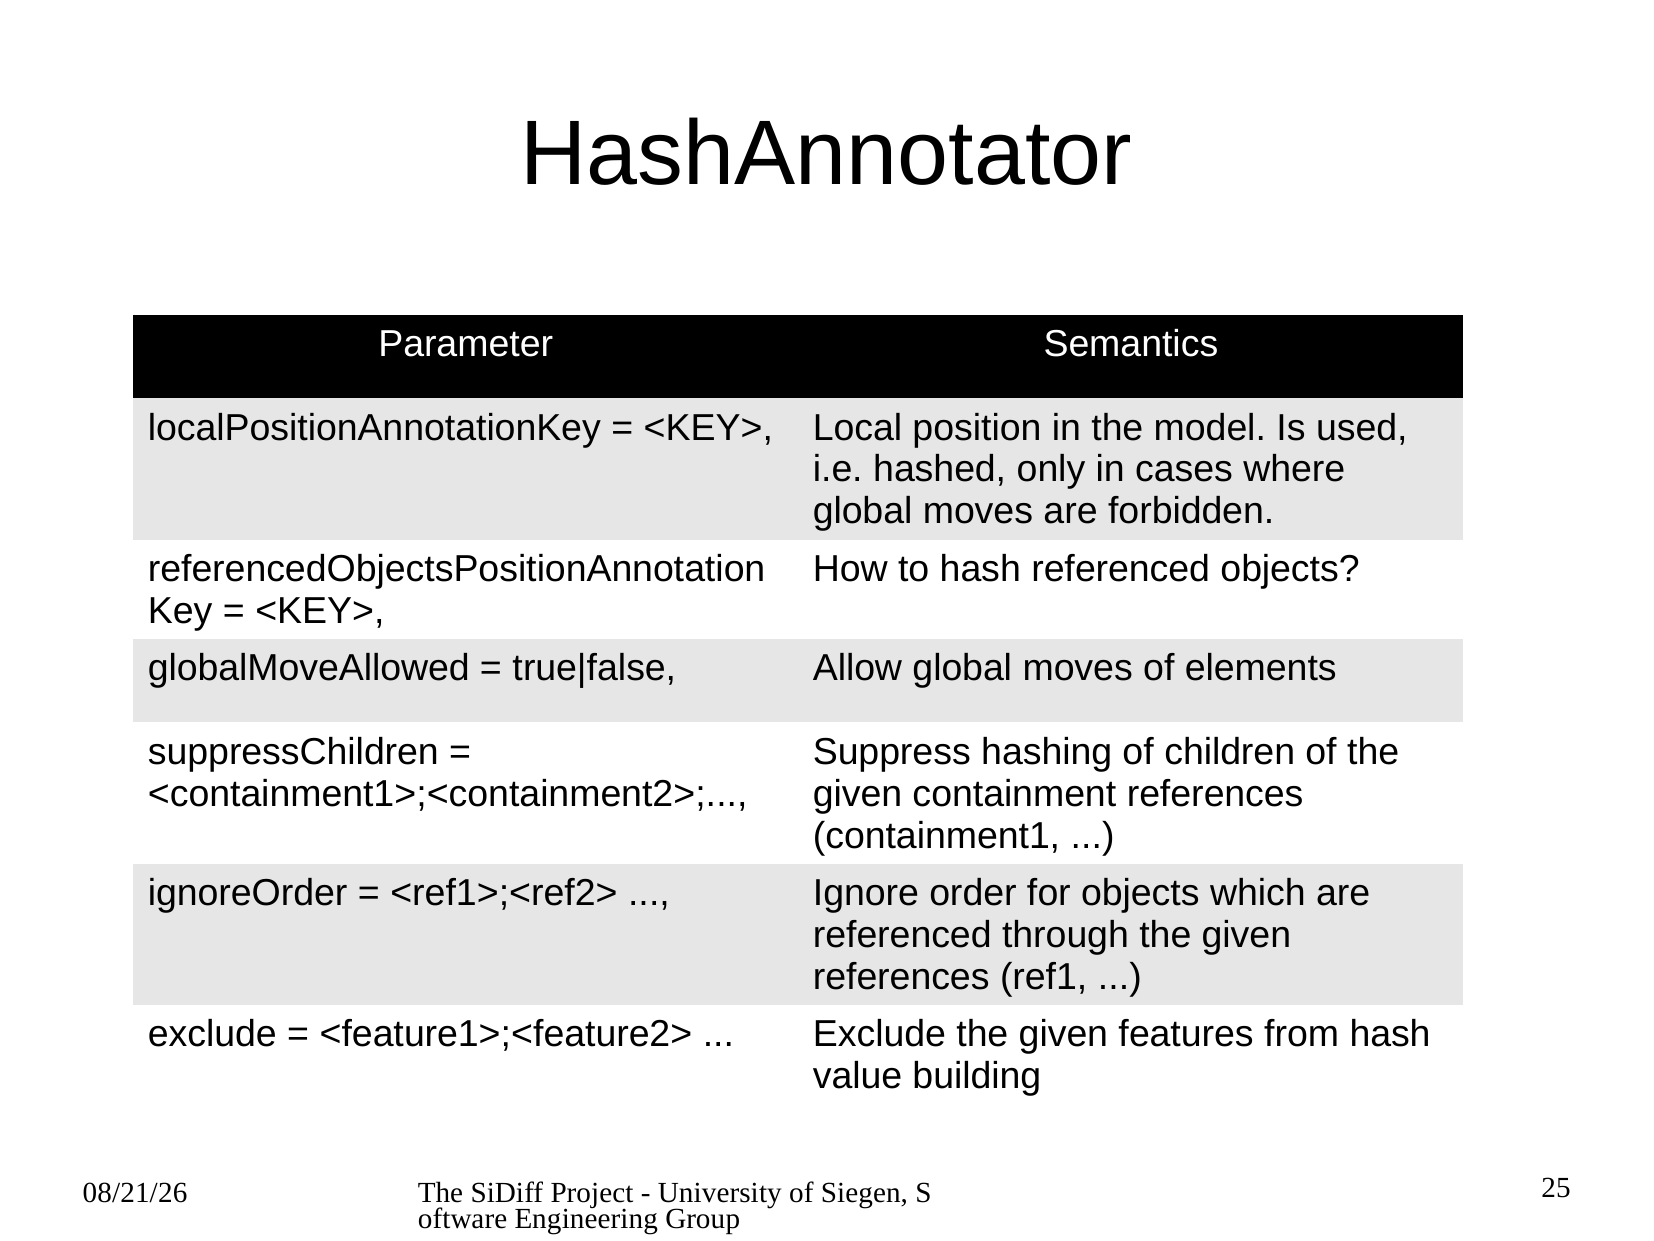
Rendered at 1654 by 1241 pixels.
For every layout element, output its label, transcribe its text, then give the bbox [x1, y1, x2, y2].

table_cell Ignore order for objects which are referenced through the given references (ref1, ...) [798, 864, 1463, 1005]
title HashAnnotator [82, 49, 1571, 257]
table_header Parameter [133, 315, 798, 398]
table_header Semantics [798, 315, 1463, 398]
table_cell Suppress hashing of children of the given containment references (containment1, ...) [798, 722, 1463, 864]
table_cell How to hash referenced objects? [798, 540, 1463, 639]
table_cell globalMoveAllowed = true|false, [133, 639, 798, 722]
table_cell Local position in the model. Is used, i.e. hashed, only in cases where global moves are forbidden. [798, 398, 1463, 540]
table_cell localPositionAnnotationKey = <KEY>, [133, 398, 798, 540]
table_cell ignoreOrder = <ref1>;<ref2> ..., [133, 864, 798, 1005]
table_cell referencedObjectsPositionAnnotationKey = <KEY>, [133, 540, 798, 639]
table_cell exclude = <feature1>;<feature2> ... [133, 1005, 798, 1105]
table_cell Exclude the given features from hash value building [798, 1005, 1463, 1105]
table_cell Allow global moves of elements [798, 639, 1463, 722]
table_cell suppressChildren = <containment1>;<containment2>;..., [133, 722, 798, 864]
